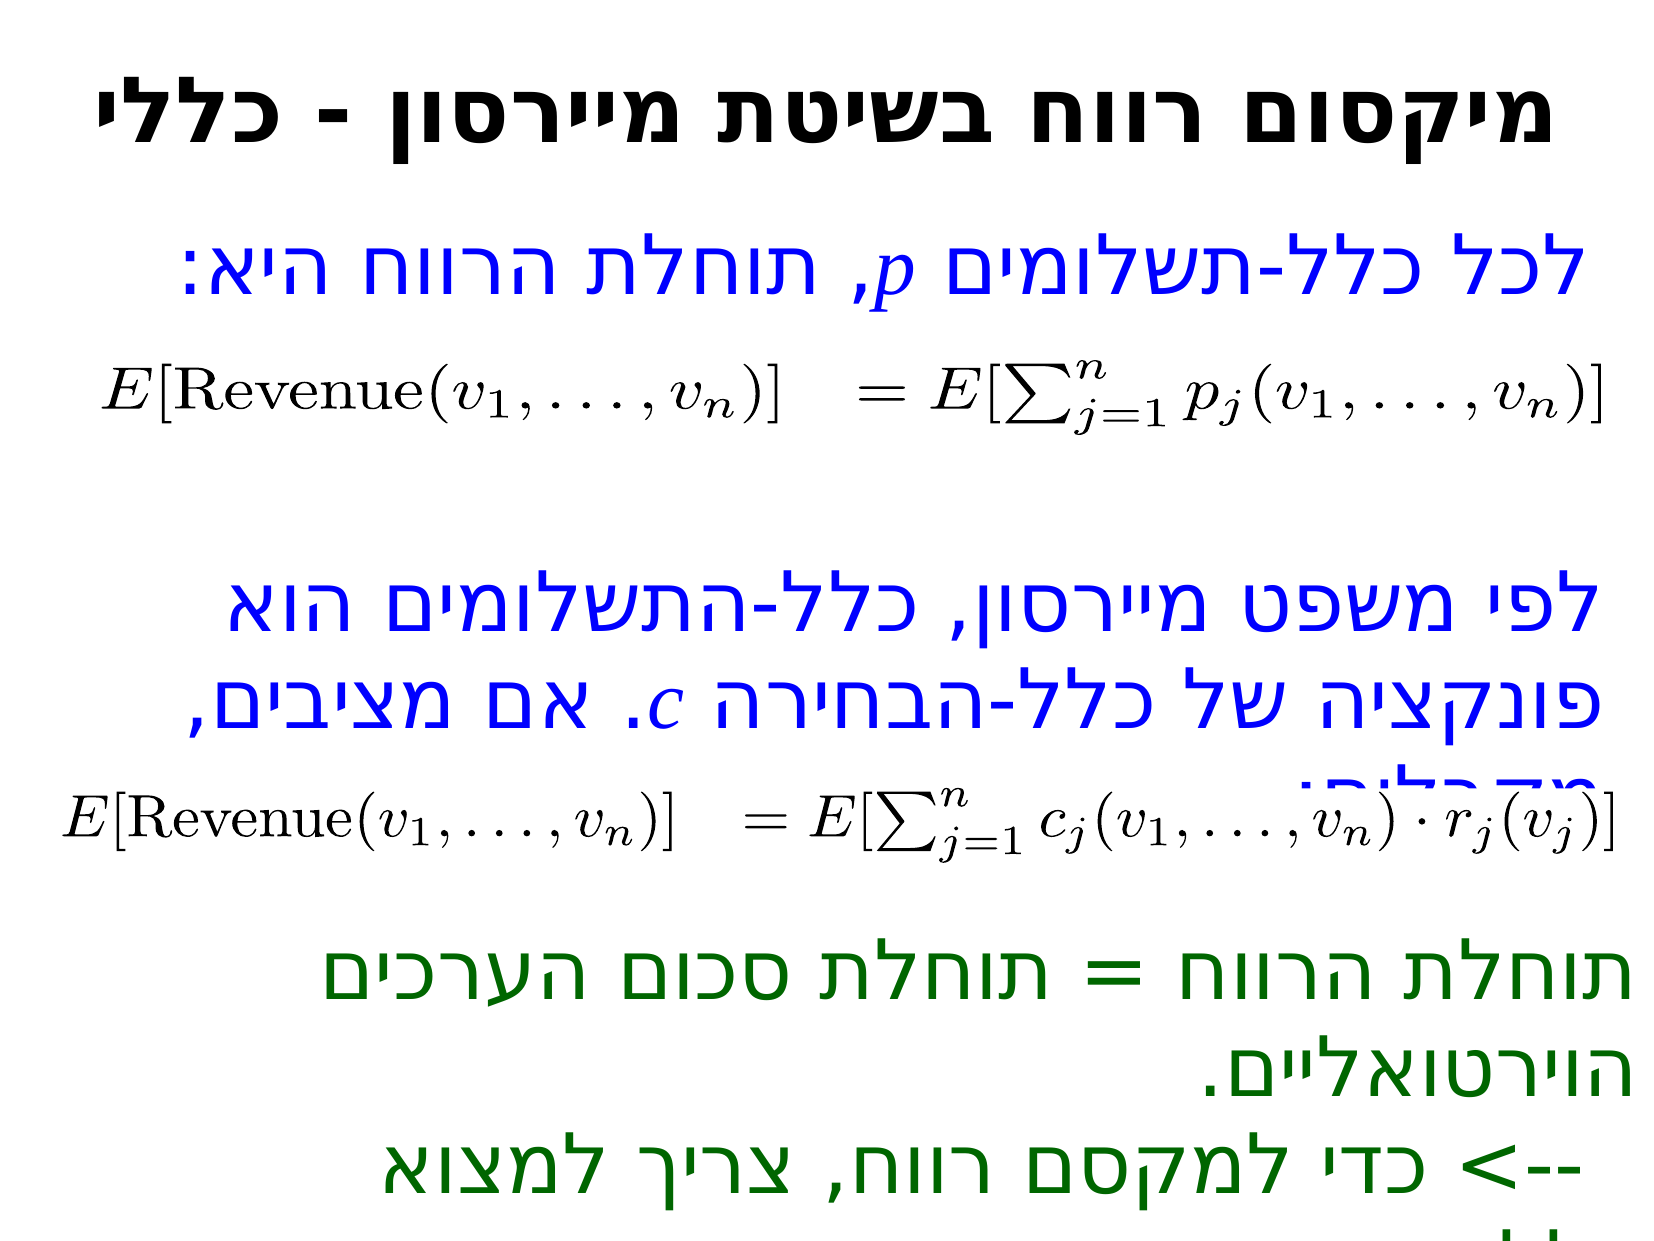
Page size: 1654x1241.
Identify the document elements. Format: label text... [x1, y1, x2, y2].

text_box [98, 360, 1609, 436]
text_box לפי משפט מיירסון, כלל-התשלומים הוא פונקציה של כלל-הבחירה c. אם מציבים, מקבלים: [60, 546, 1621, 751]
text_box לכל כלל-תשלומים p, תוחלת הרווח היא: [45, 210, 1606, 323]
text_box [60, 787, 1621, 863]
text_box תוחלת הרווח = תוחלת סכום הערכים הוירטואליים. --> כדי למקסם רווח, צריך למצוא כלל-בחירה שממקסם את סכום הערכים הוירטואליים. [0, 915, 1654, 1206]
title מיקסום רווח בשיטת מיירסון - כללי [0, 0, 1654, 225]
